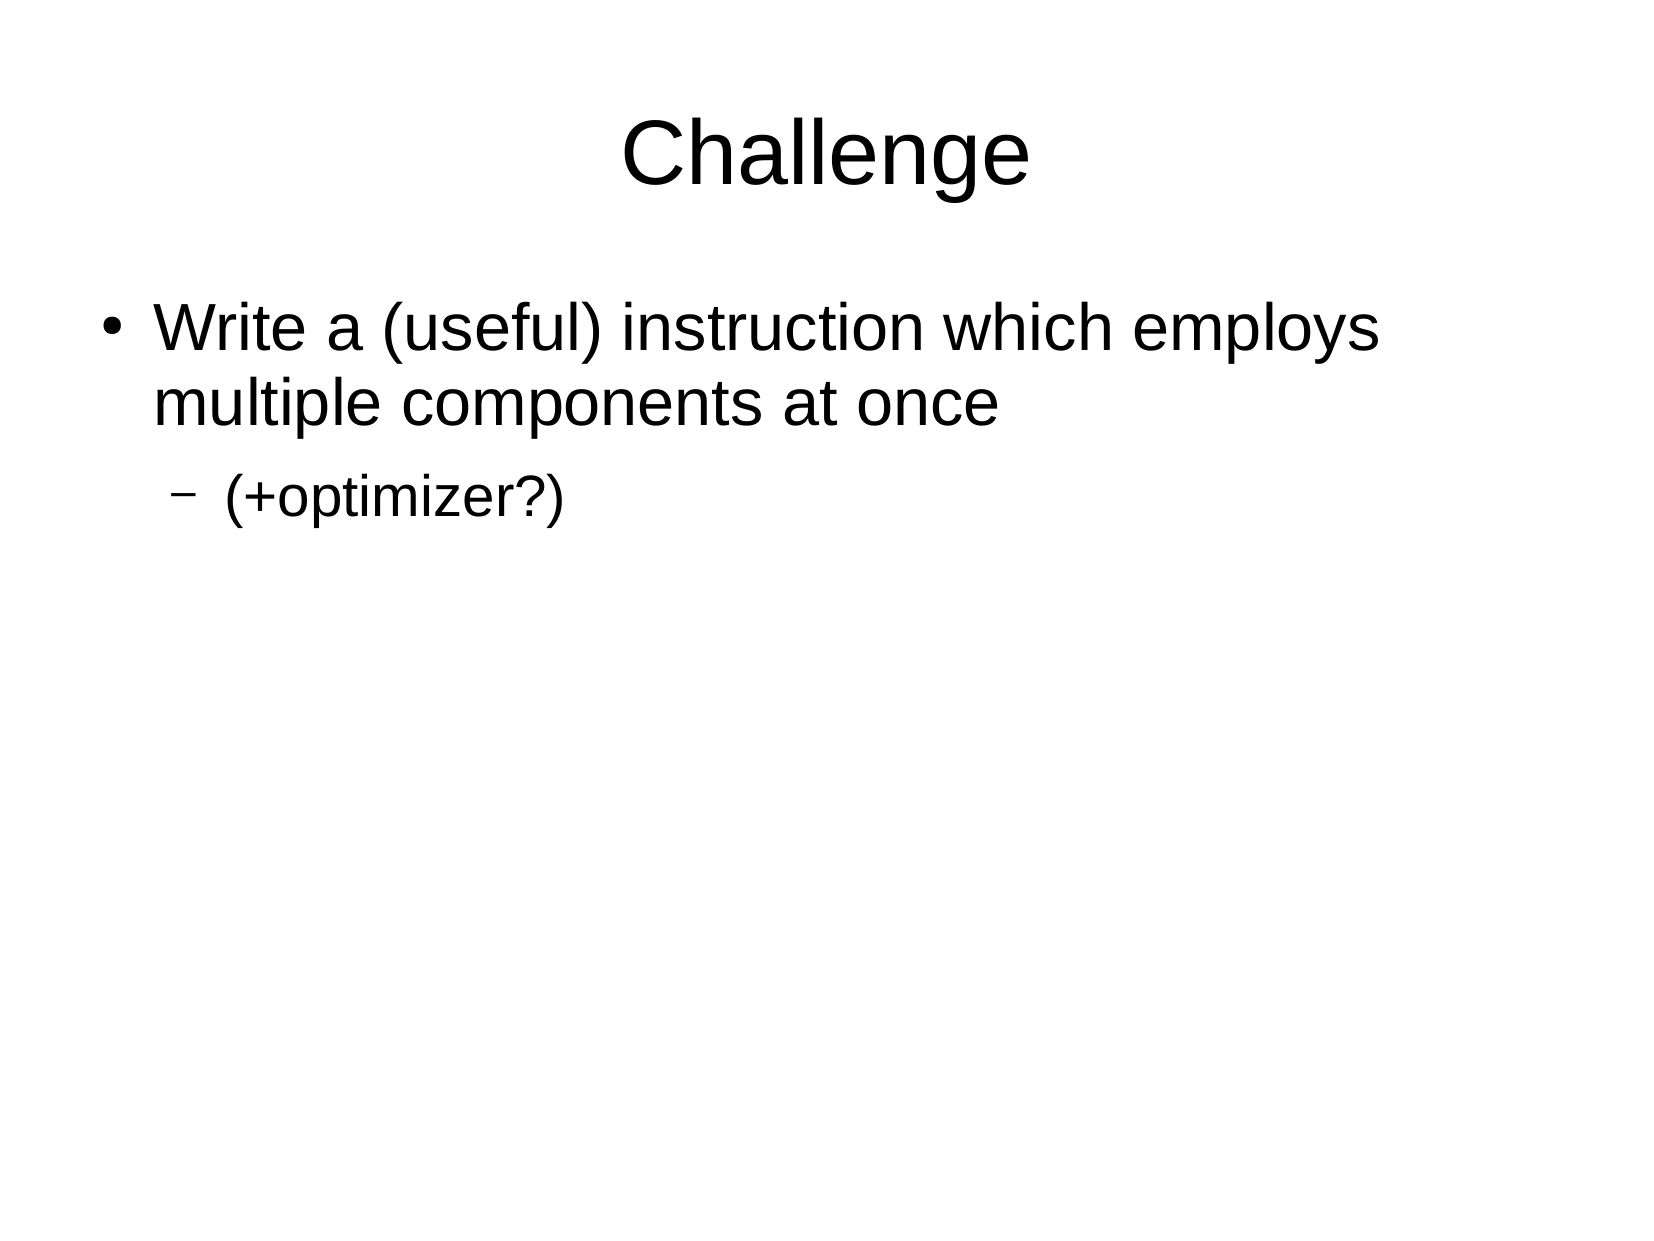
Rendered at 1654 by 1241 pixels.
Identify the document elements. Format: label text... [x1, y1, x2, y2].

list Write a (useful) instruction which employs multiple components at once (+optimizer?) [82, 290, 1571, 1010]
title Challenge [82, 49, 1571, 257]
